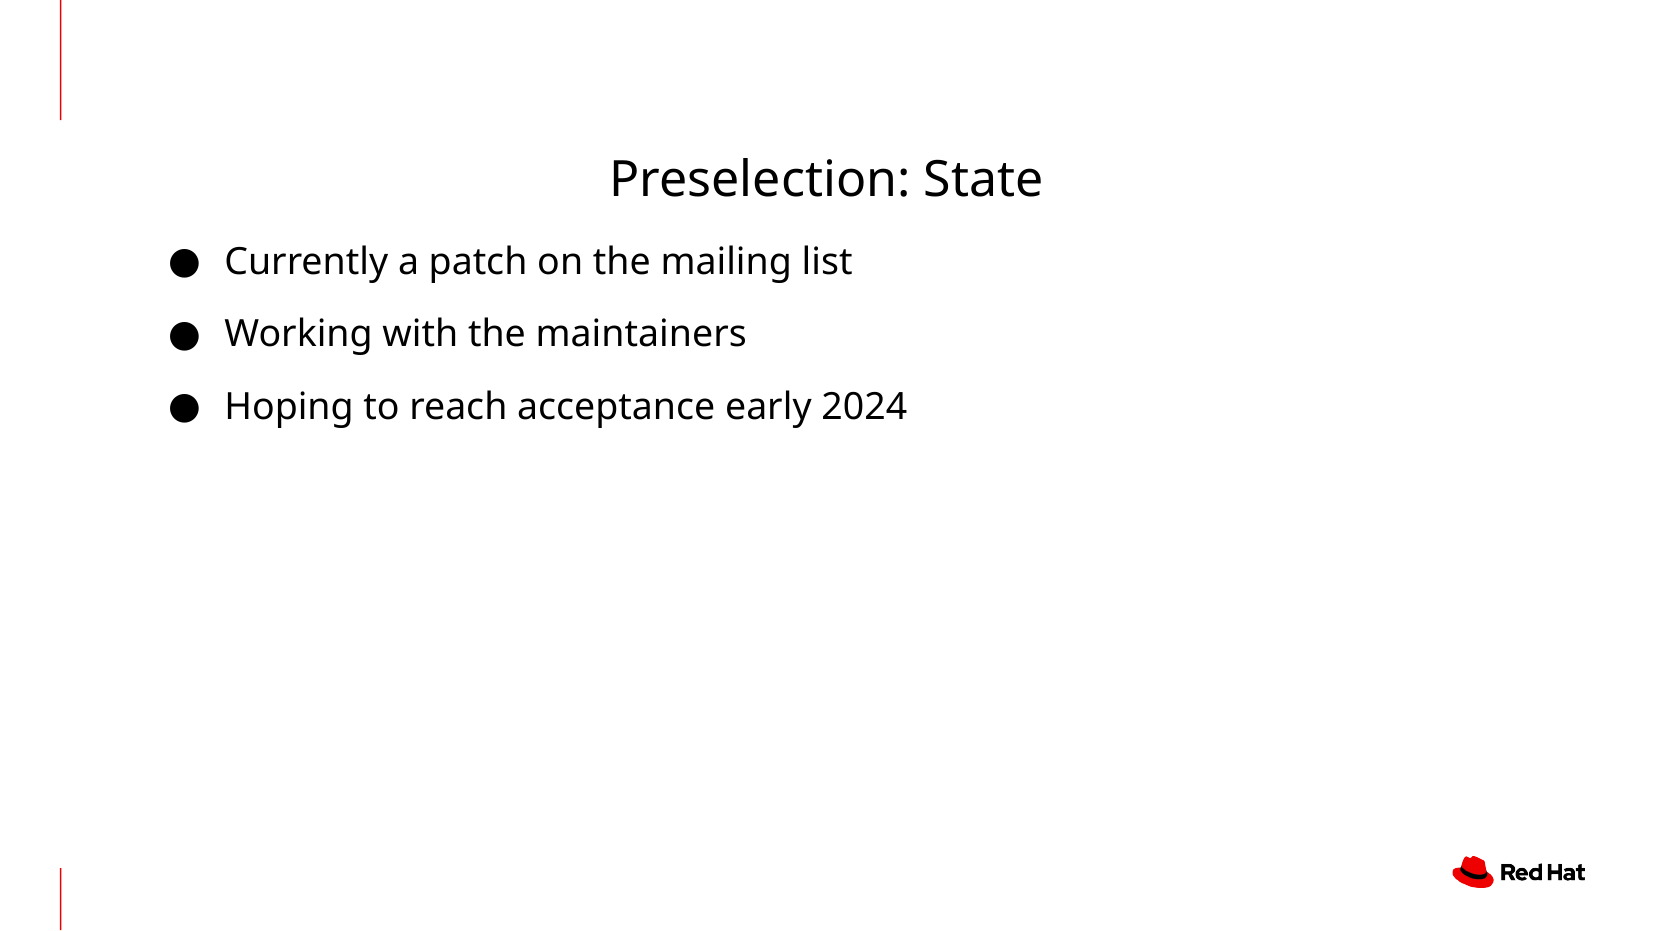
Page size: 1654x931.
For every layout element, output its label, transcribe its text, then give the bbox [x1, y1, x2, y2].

picture [1452, 856, 1585, 888]
text_box Currently a patch on the mailing list Working with the maintainers Hoping to reach acceptance early 2024 [149, 229, 1504, 773]
title Preselection: State [237, 128, 1416, 205]
